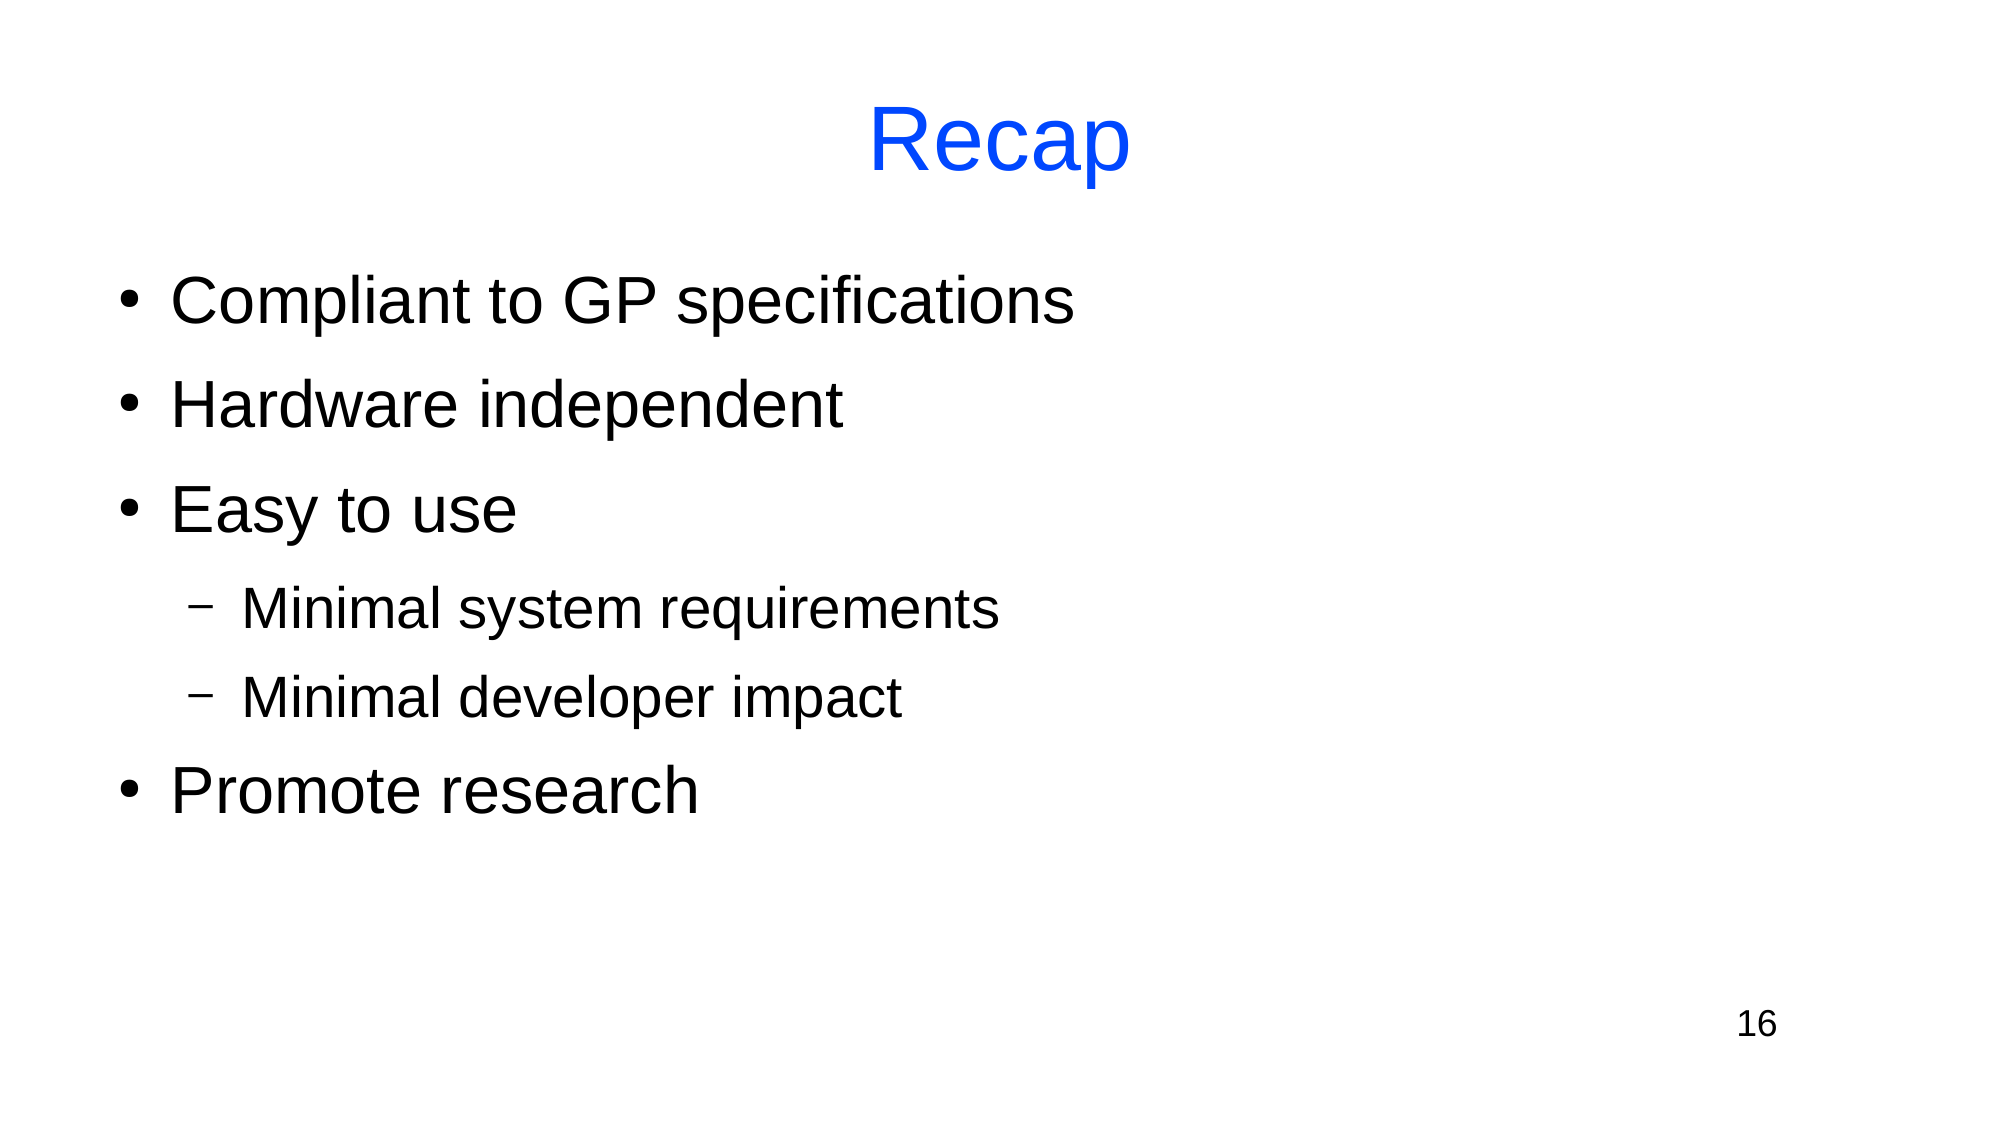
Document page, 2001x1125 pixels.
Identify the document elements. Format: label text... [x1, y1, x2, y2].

title Recap [99, 44, 1900, 233]
list Compliant to GP specifications Hardware independent Easy to use Minimal system requirements Minimal developer impact Promote research [99, 263, 1900, 916]
